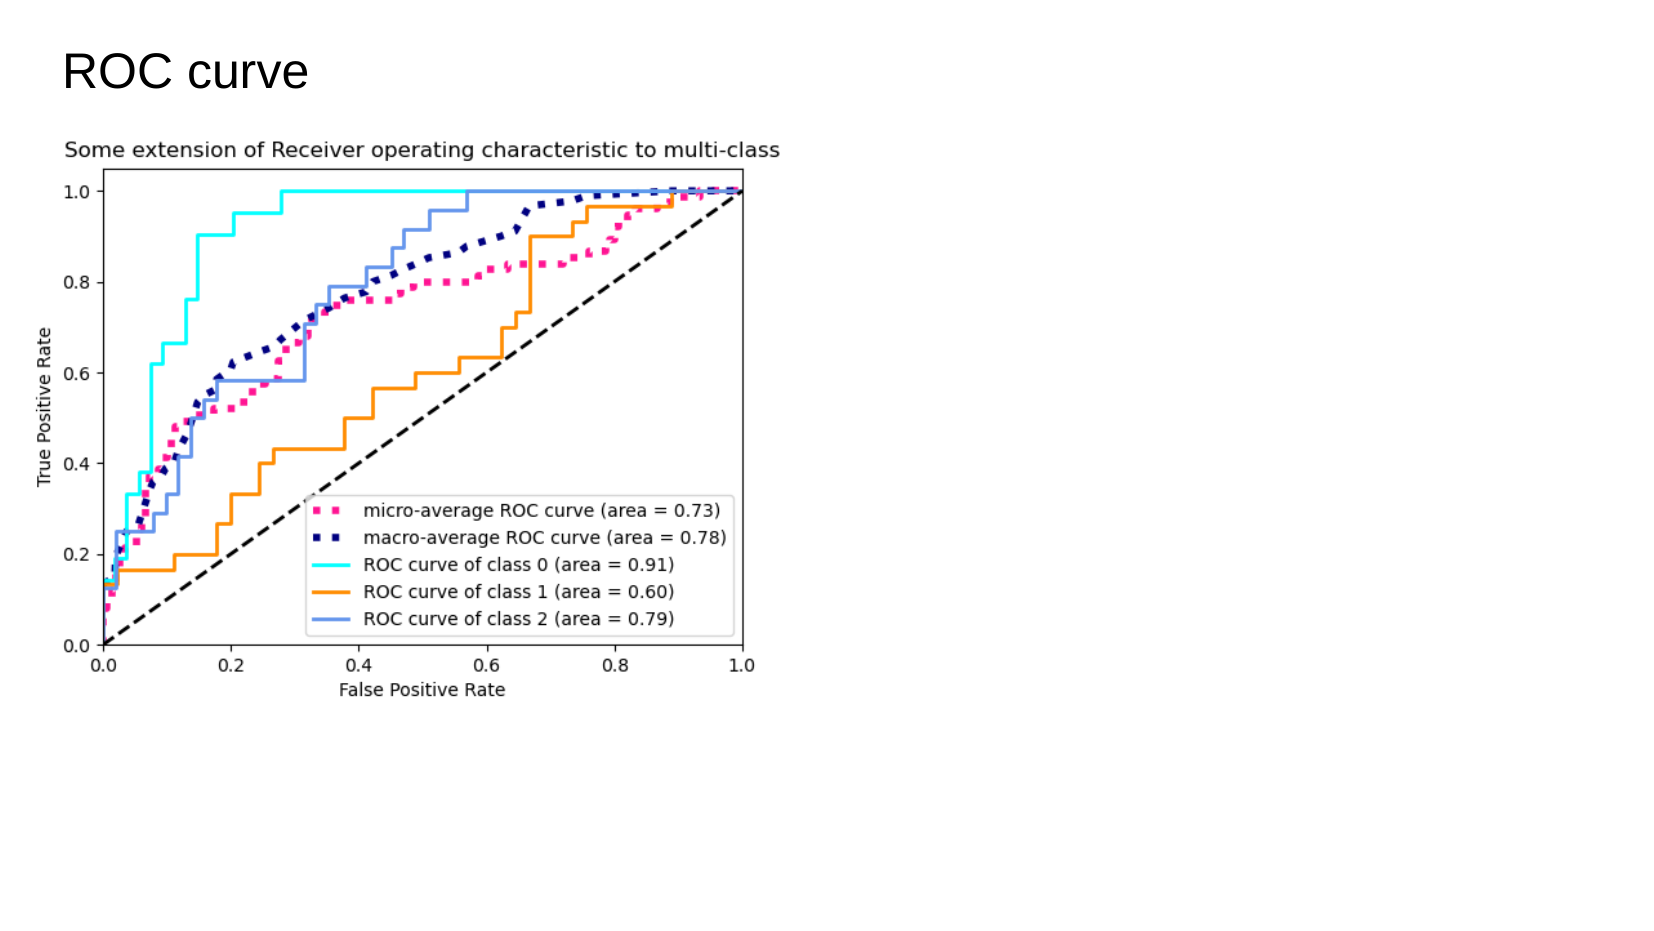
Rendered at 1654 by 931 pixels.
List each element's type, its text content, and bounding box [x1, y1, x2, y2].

text_box ROC curve [47, 35, 780, 107]
picture [0, 94, 825, 713]
